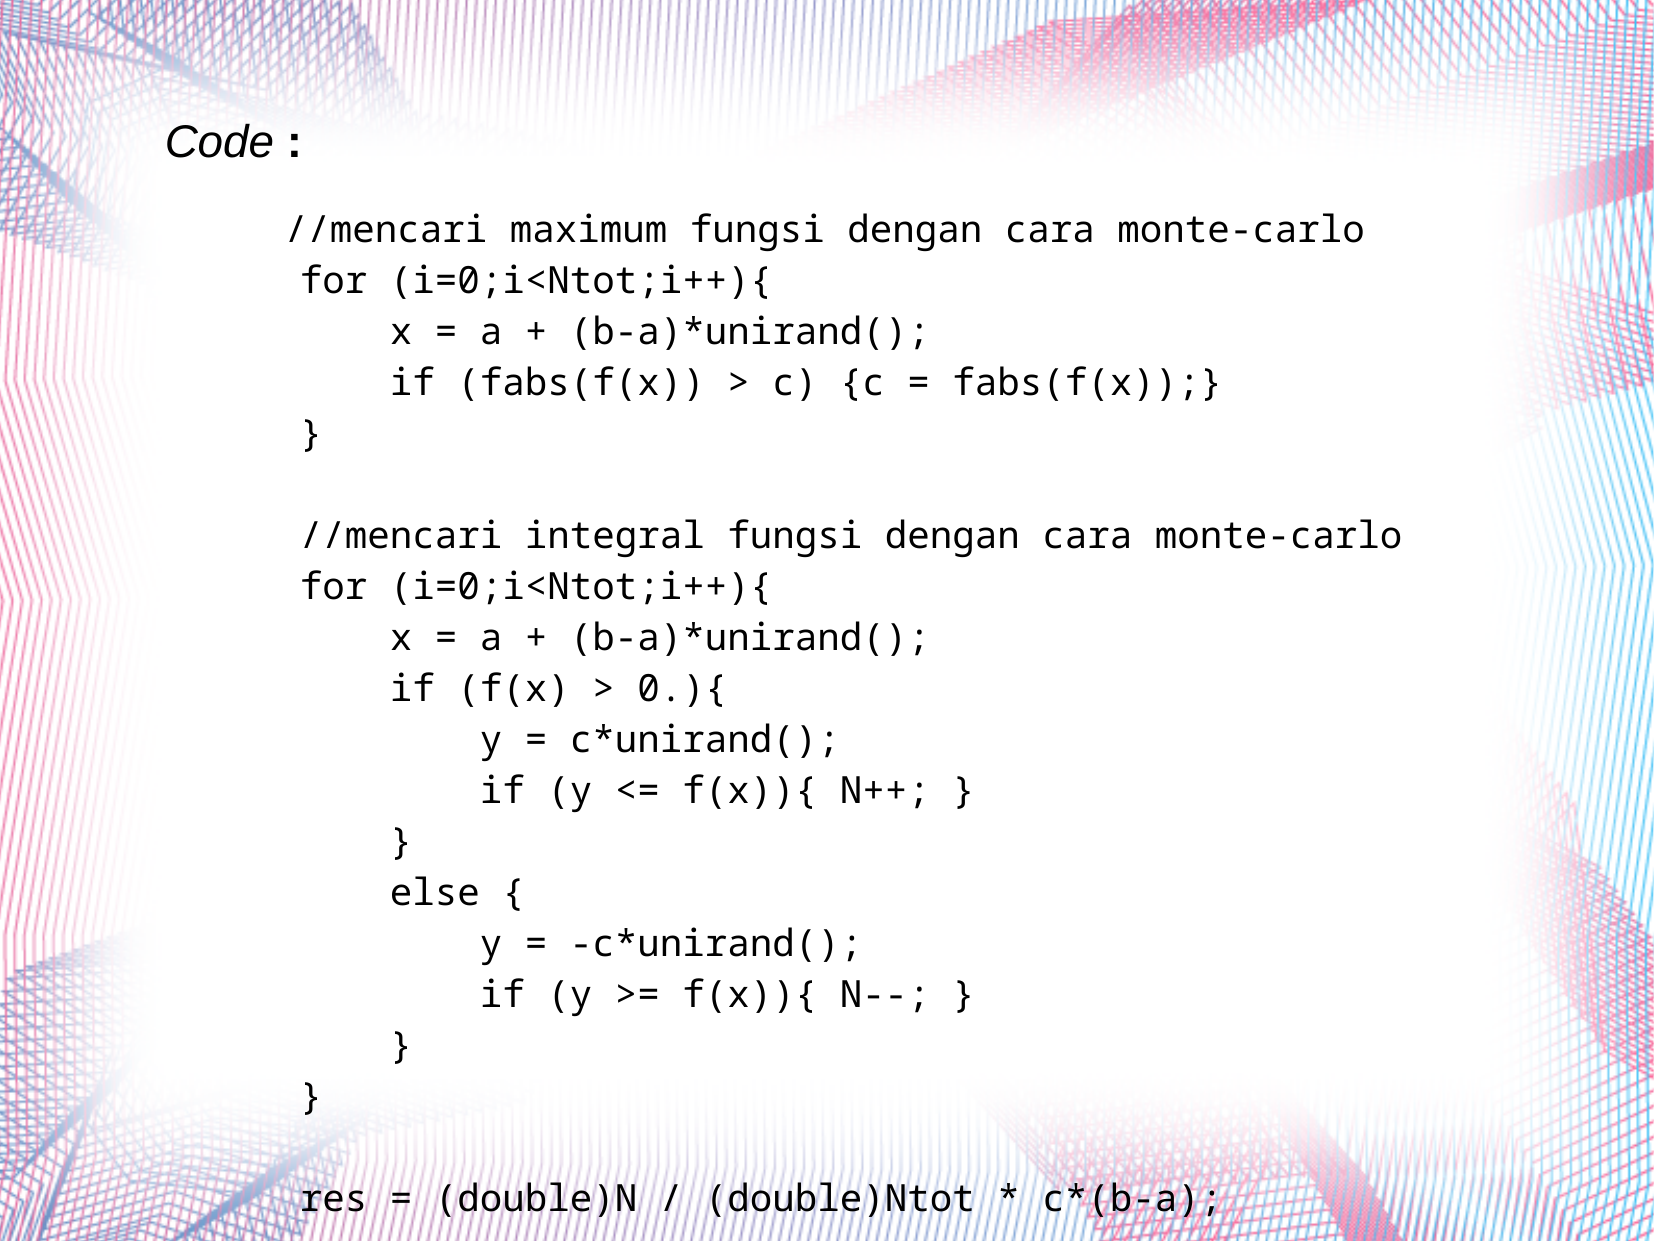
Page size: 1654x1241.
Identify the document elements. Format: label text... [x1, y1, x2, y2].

text_box Code : [150, 108, 661, 175]
text_box //mencari maximum fungsi dengan cara monte-carlo for (i=0;i<Ntot;i++){ x = a + (b-a)*unirand(); if (fabs(f(x)) > c) {c = fabs(f(x));} } //mencari integral fungsi dengan cara monte-carlo for (i=0;i<Ntot;i++){ x = a + (b-a)*unirand(); if (f(x) > 0.){ y = c*unirand(); if (y <= f(x)){ N++; } } else { y = -c*unirand(); if (y >= f(x)){ N--; } } } res = (double)N / (double)Ntot * c*(b-a); [195, 195, 1606, 1081]
picture [0, 0, 1654, 1241]
